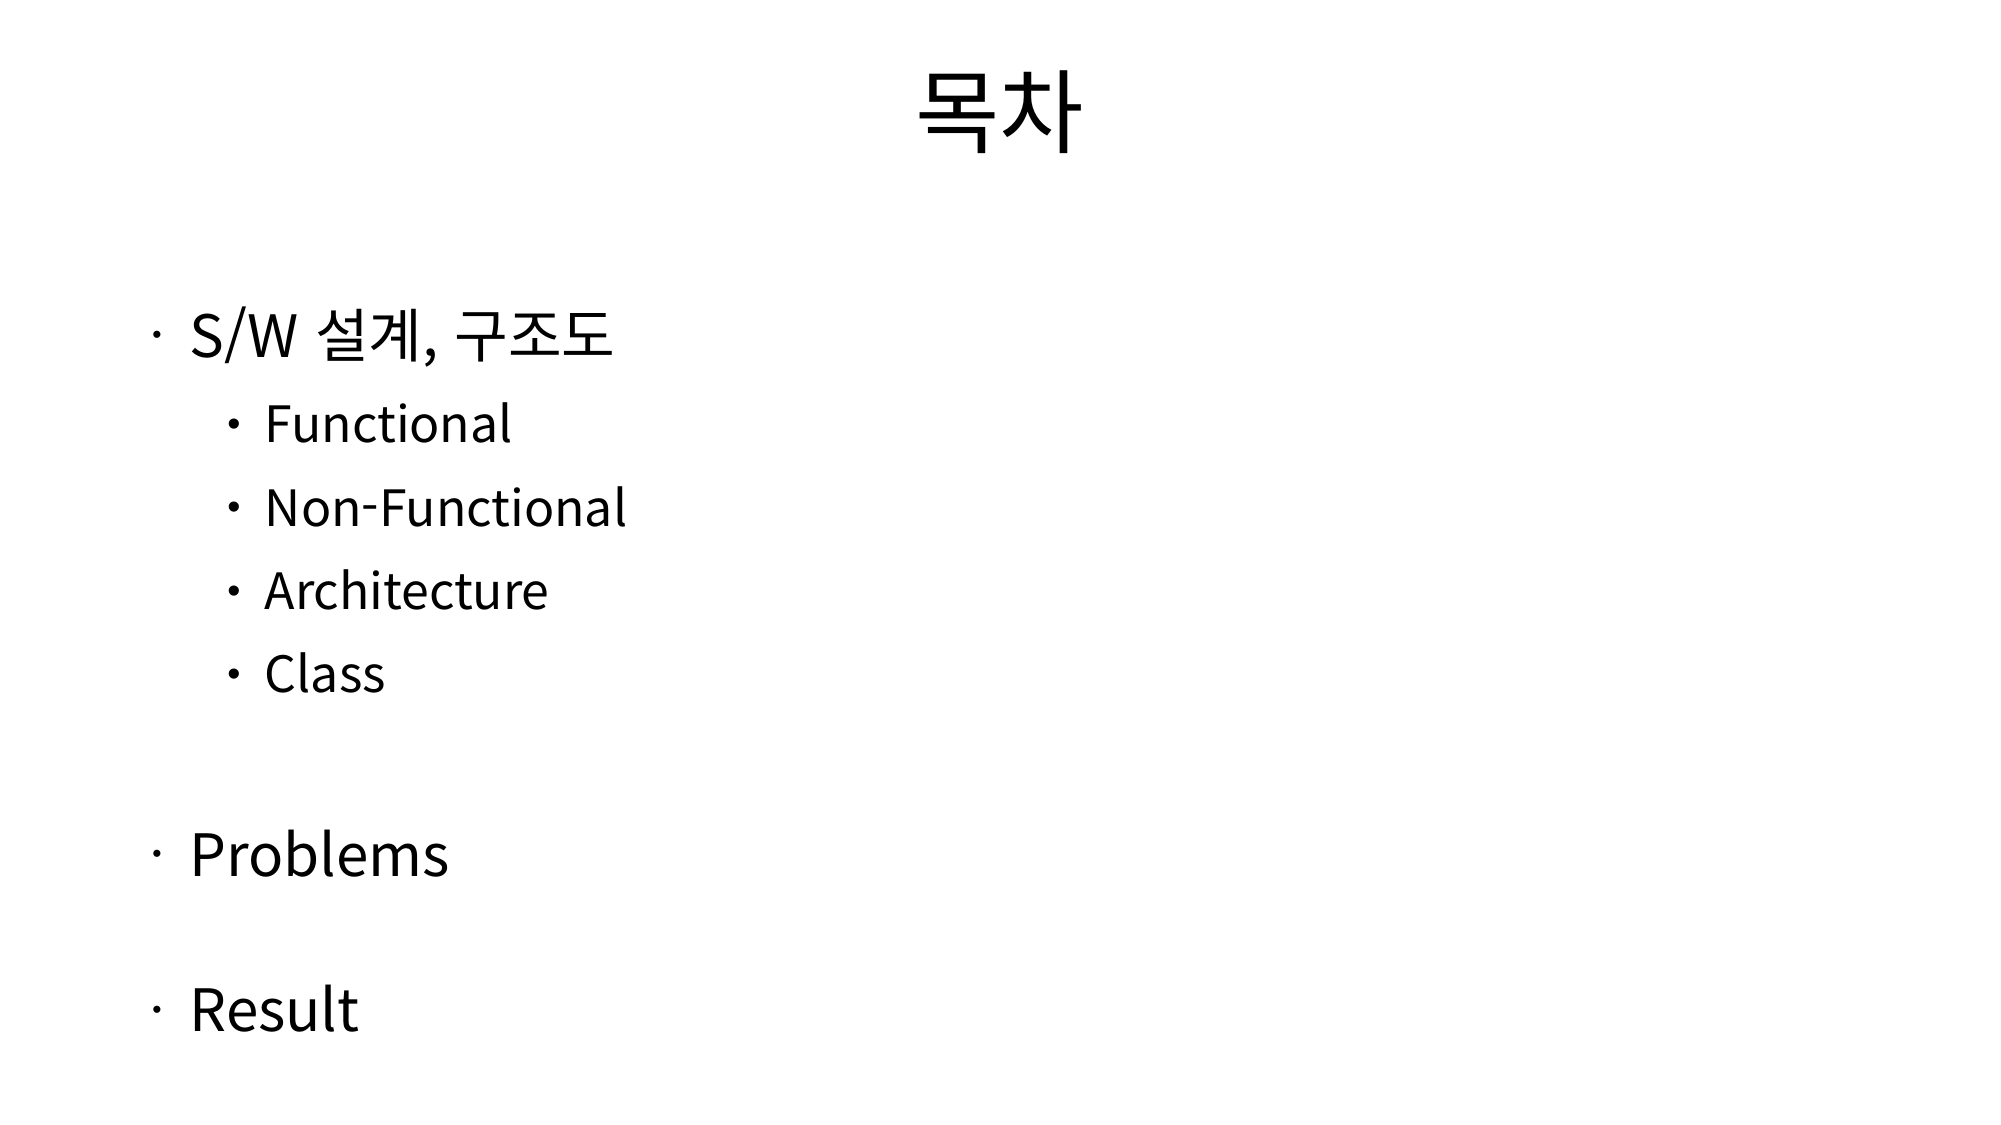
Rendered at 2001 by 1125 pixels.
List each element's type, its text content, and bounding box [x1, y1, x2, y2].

list S/W 설계, 구조도 Functional Non-Functional Architecture Class Problems Result [137, 299, 1863, 1014]
title 목차 [137, 59, 1863, 278]
